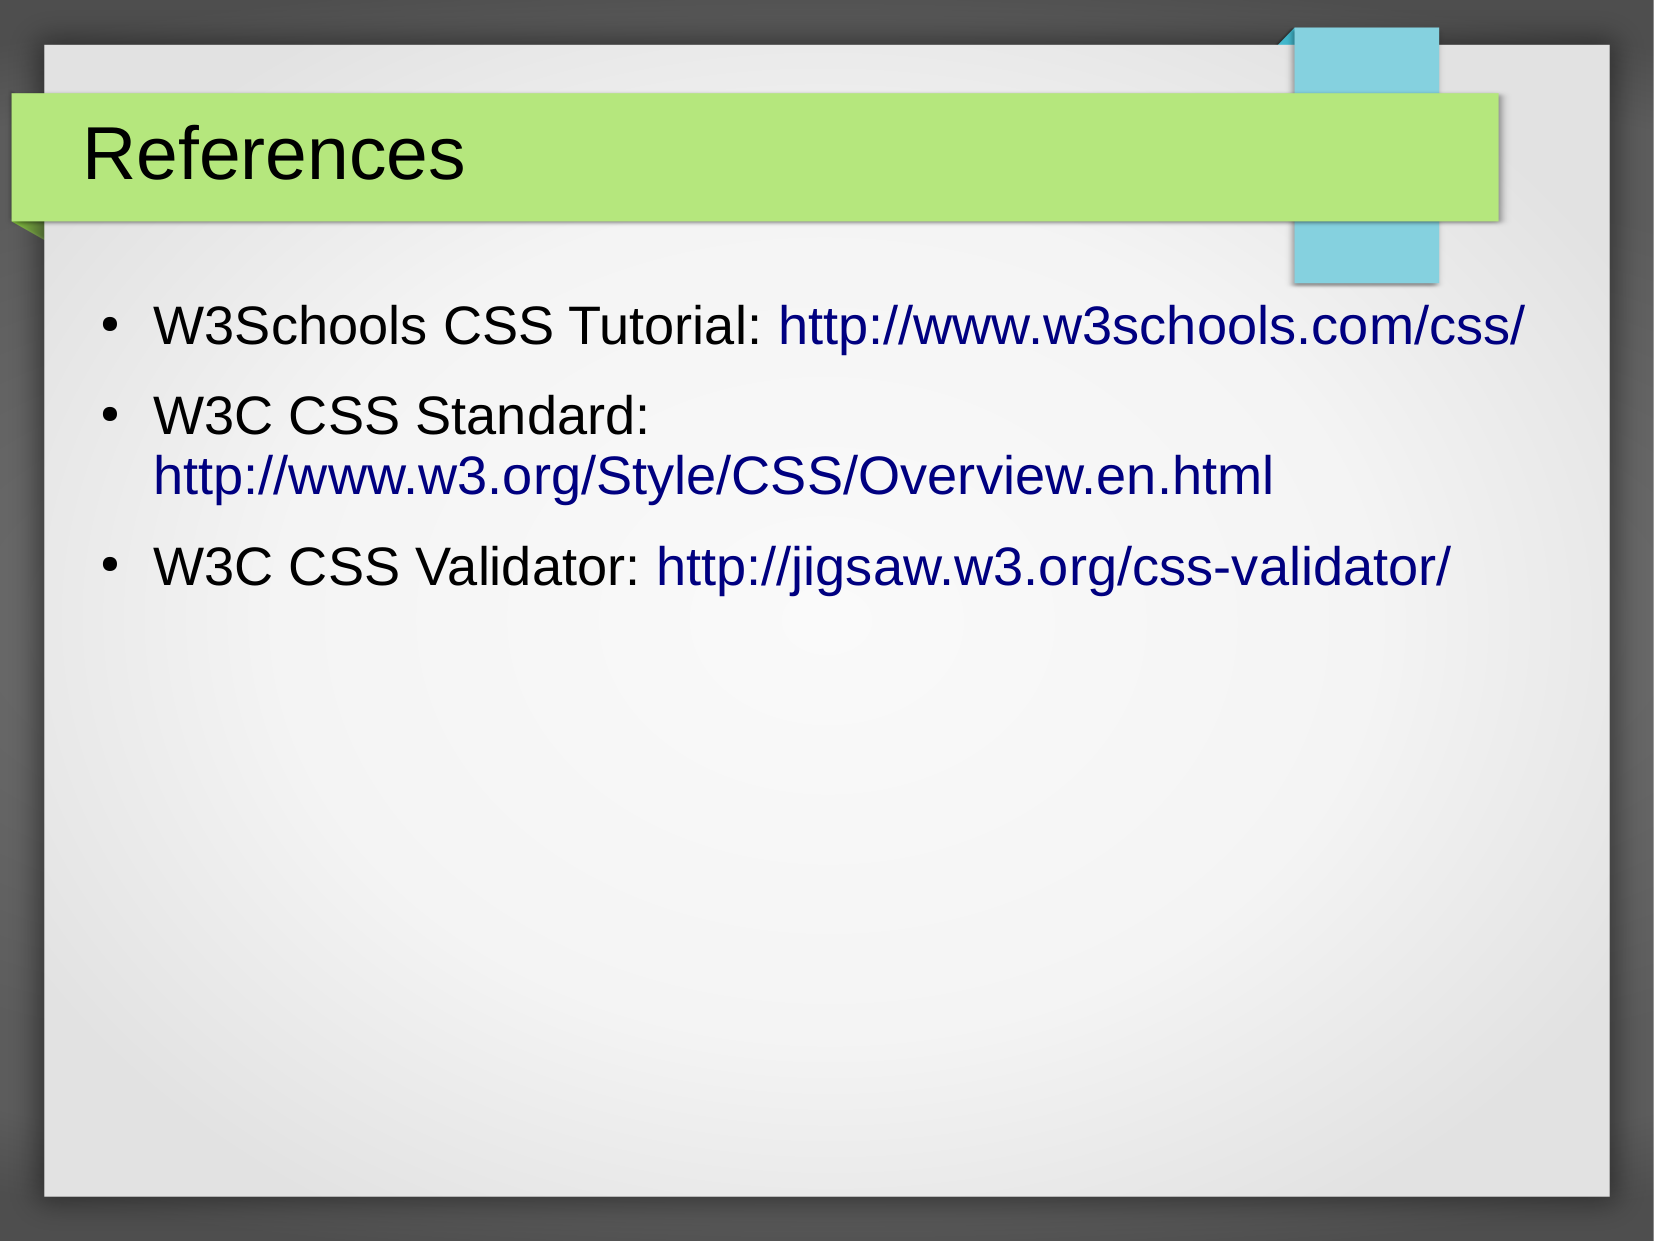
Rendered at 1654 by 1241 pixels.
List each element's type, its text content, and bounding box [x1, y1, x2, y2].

list W3Schools CSS Tutorial: http://www.w3schools.com/css/ W3C CSS Standard: http://www.w3.org/Style/CSS/Overview.en.html W3C CSS Validator: http://jigsaw.w3.org/css-validator/ [82, 295, 1571, 1015]
title References [82, 94, 1264, 213]
picture [0, 0, 1654, 1241]
